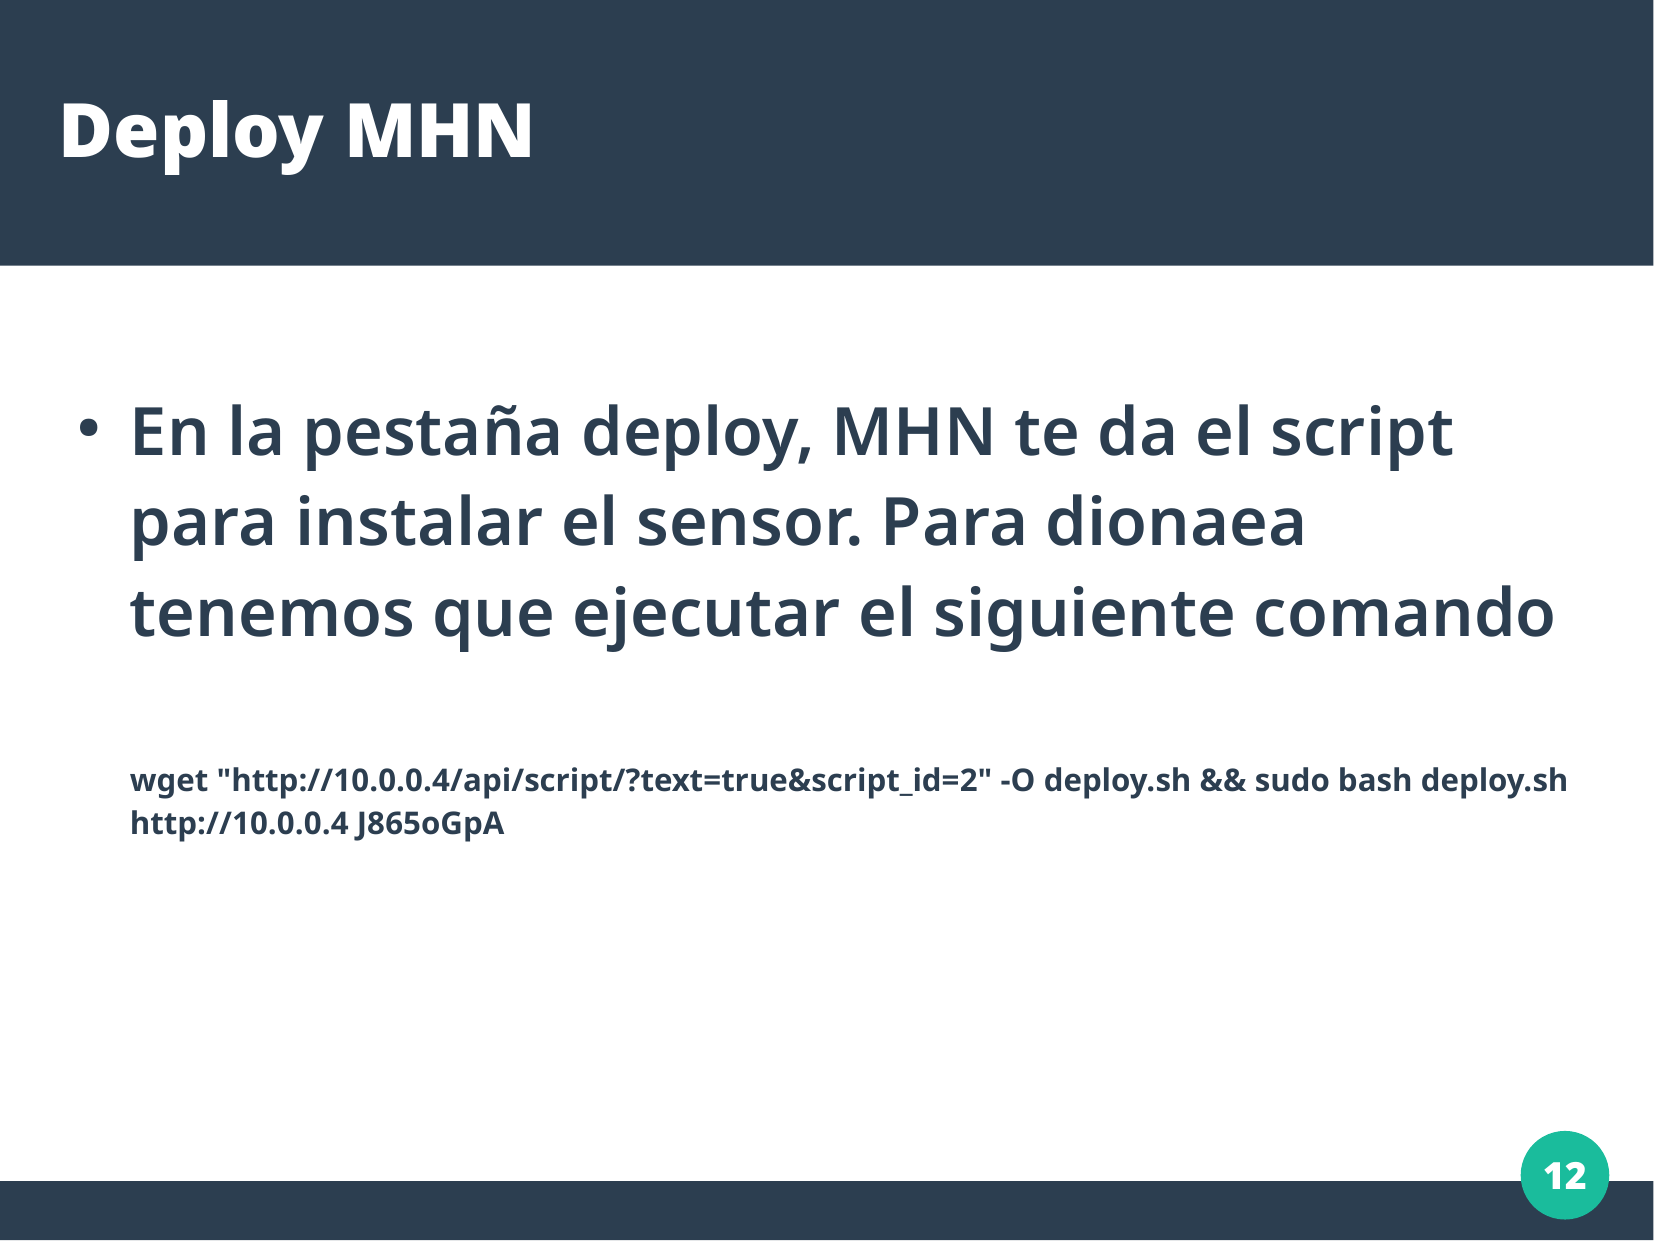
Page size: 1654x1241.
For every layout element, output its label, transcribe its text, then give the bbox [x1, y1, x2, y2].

title Deploy MHN [59, 49, 1595, 207]
list En la pestaña deploy, MHN te da el script para instalar el sensor. Para dionaea tenemos que ejecutar el siguiente comando wget "http://10.0.0.4/api/script/?text=true&script_id=2" -O deploy.sh && sudo bash deploy.sh http://10.0.0.4 J865oGpA [59, 383, 1595, 1211]
